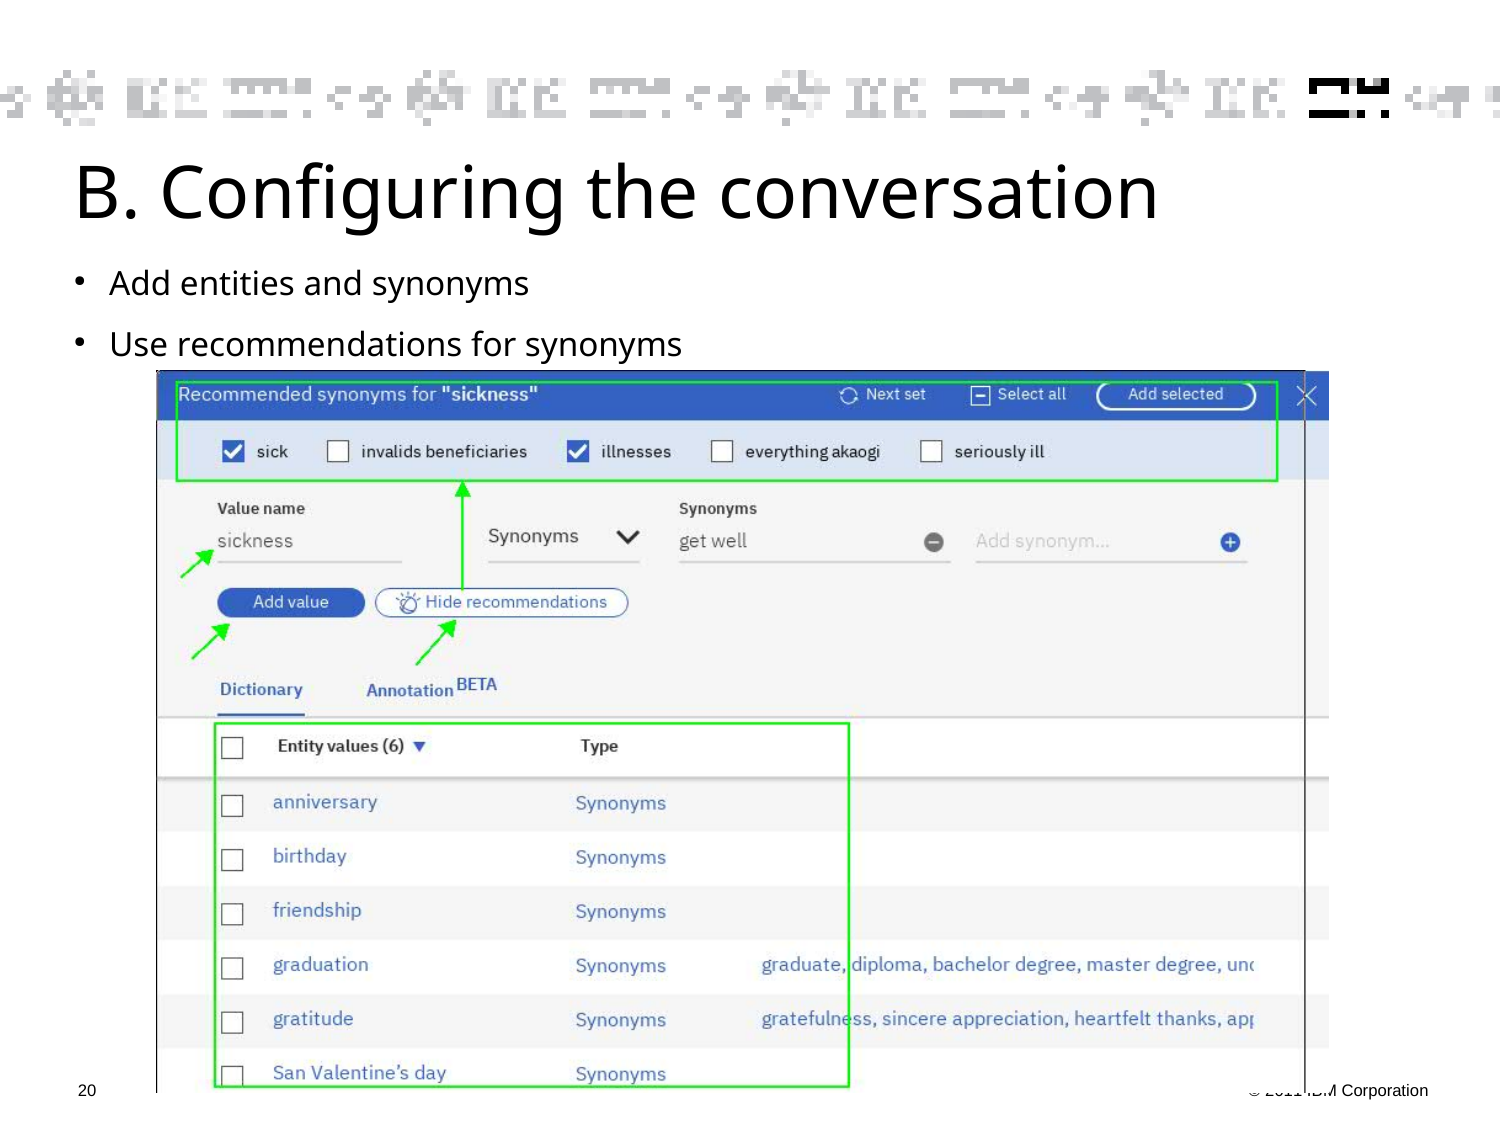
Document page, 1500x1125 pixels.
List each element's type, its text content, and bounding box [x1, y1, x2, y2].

picture [0, 0, 1500, 1125]
title B. Configuring the conversation [59, 147, 1485, 253]
list Add entities and synonyms Use recommendations for synonyms [59, 254, 1447, 916]
